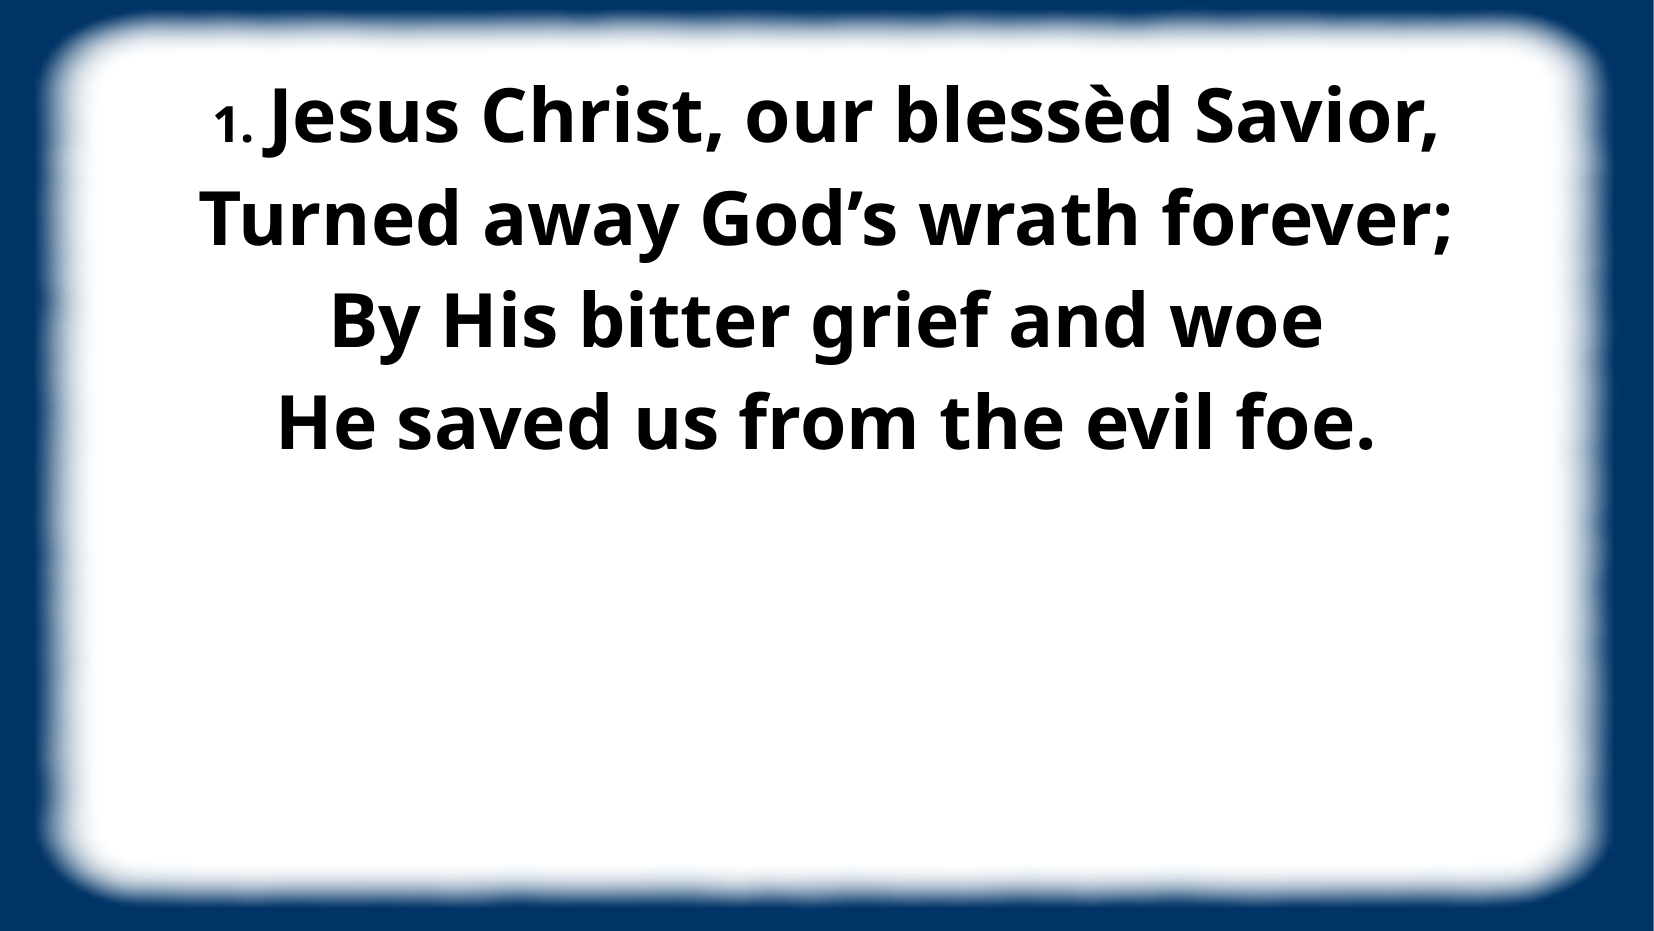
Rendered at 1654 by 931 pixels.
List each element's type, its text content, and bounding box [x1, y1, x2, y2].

picture [0, 0, 1654, 931]
text_box 1. Jesus Christ, our blessèd Savior, Turned away God’s wrath forever; By His bitter grief and woe He saved us from the evil foe. [90, 55, 1546, 470]
